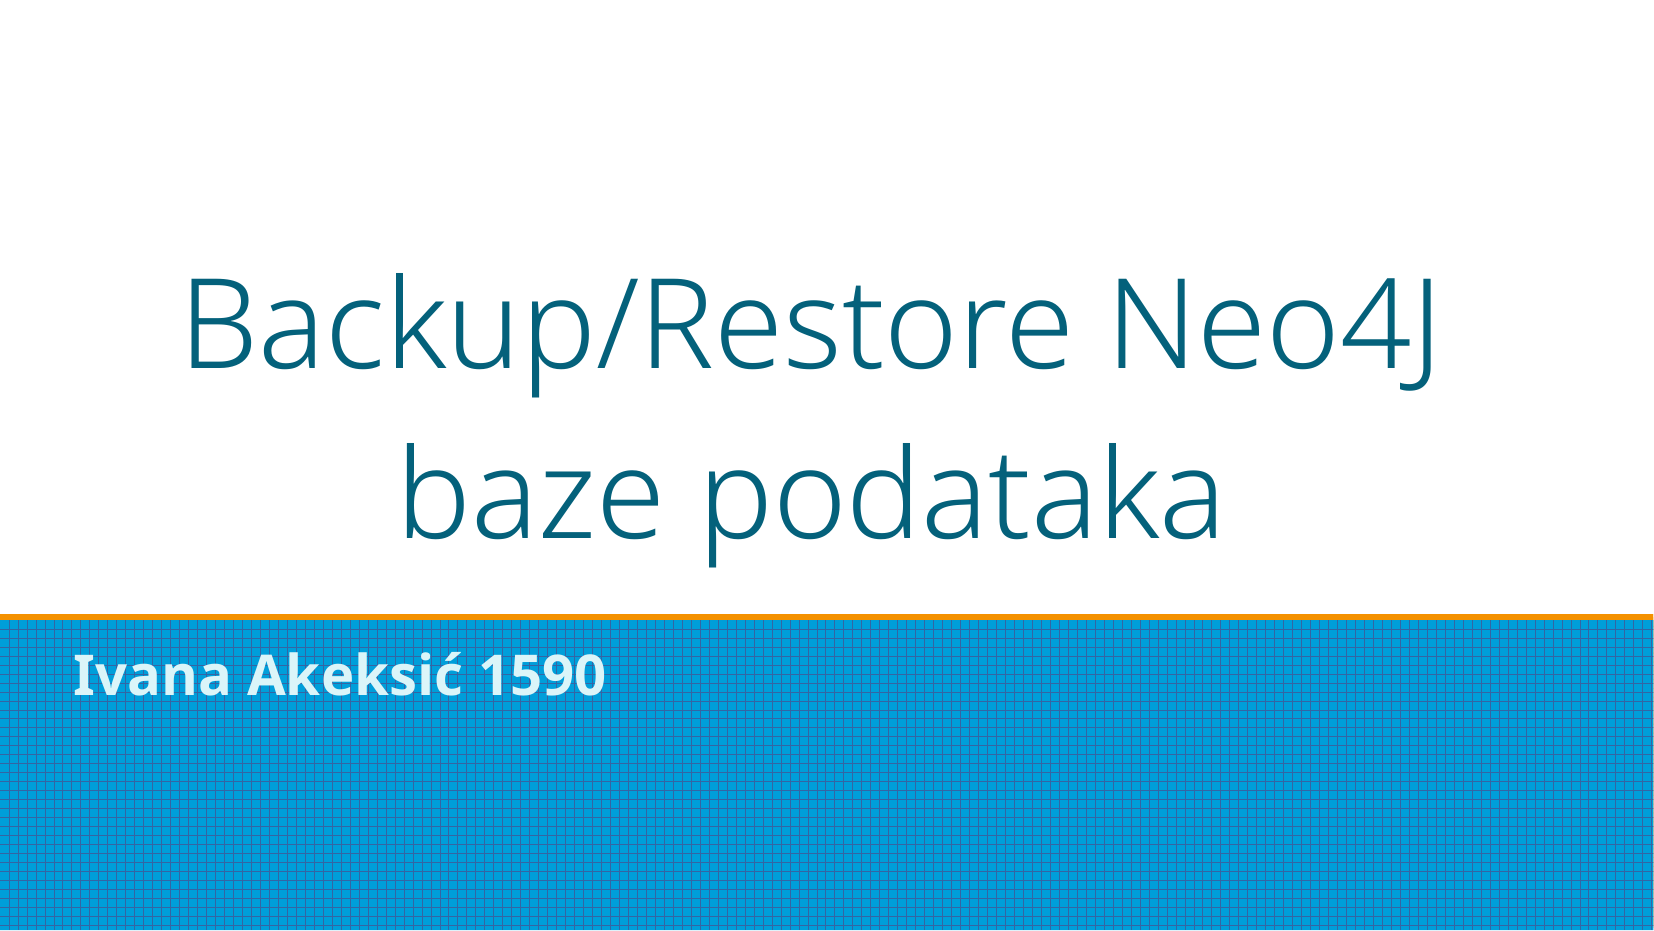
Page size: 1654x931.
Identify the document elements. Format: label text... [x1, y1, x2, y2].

subtitle Ivana Akeksić 1590 [73, 634, 1551, 827]
title Backup/Restore Neo4J baze podataka [73, 44, 1551, 576]
